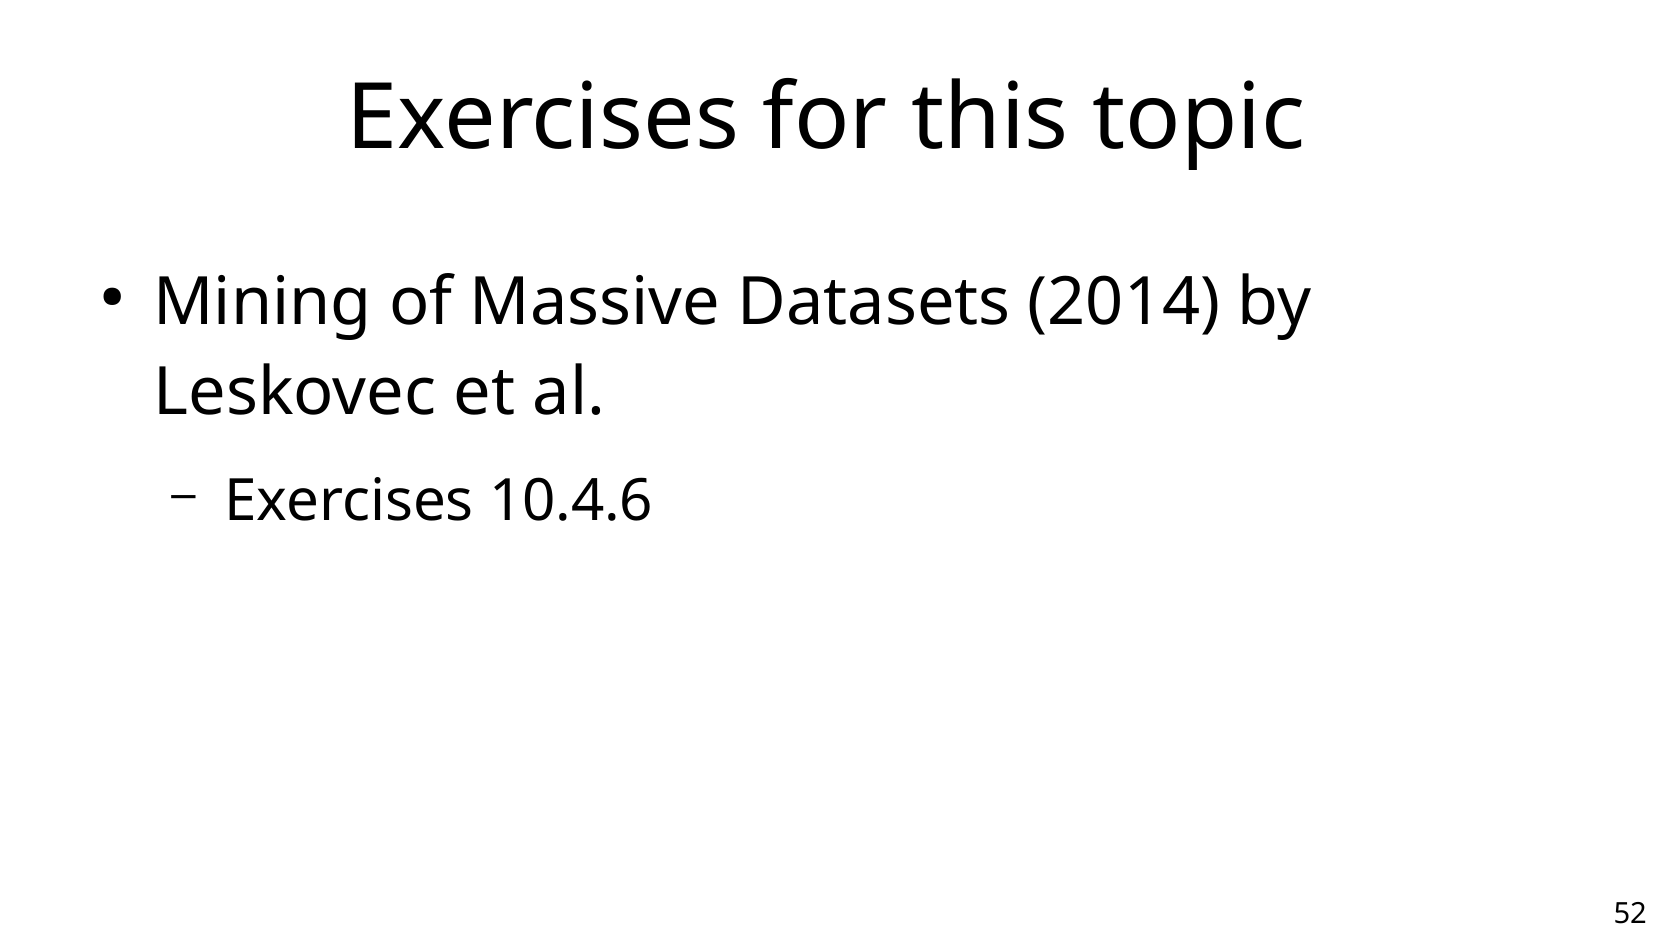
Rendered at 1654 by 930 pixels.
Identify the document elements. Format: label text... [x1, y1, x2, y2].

title Exercises for this topic [82, 1, 1571, 225]
list Mining of Massive Datasets (2014) by Leskovec et al. Exercises 10.4.6 [82, 252, 1571, 793]
